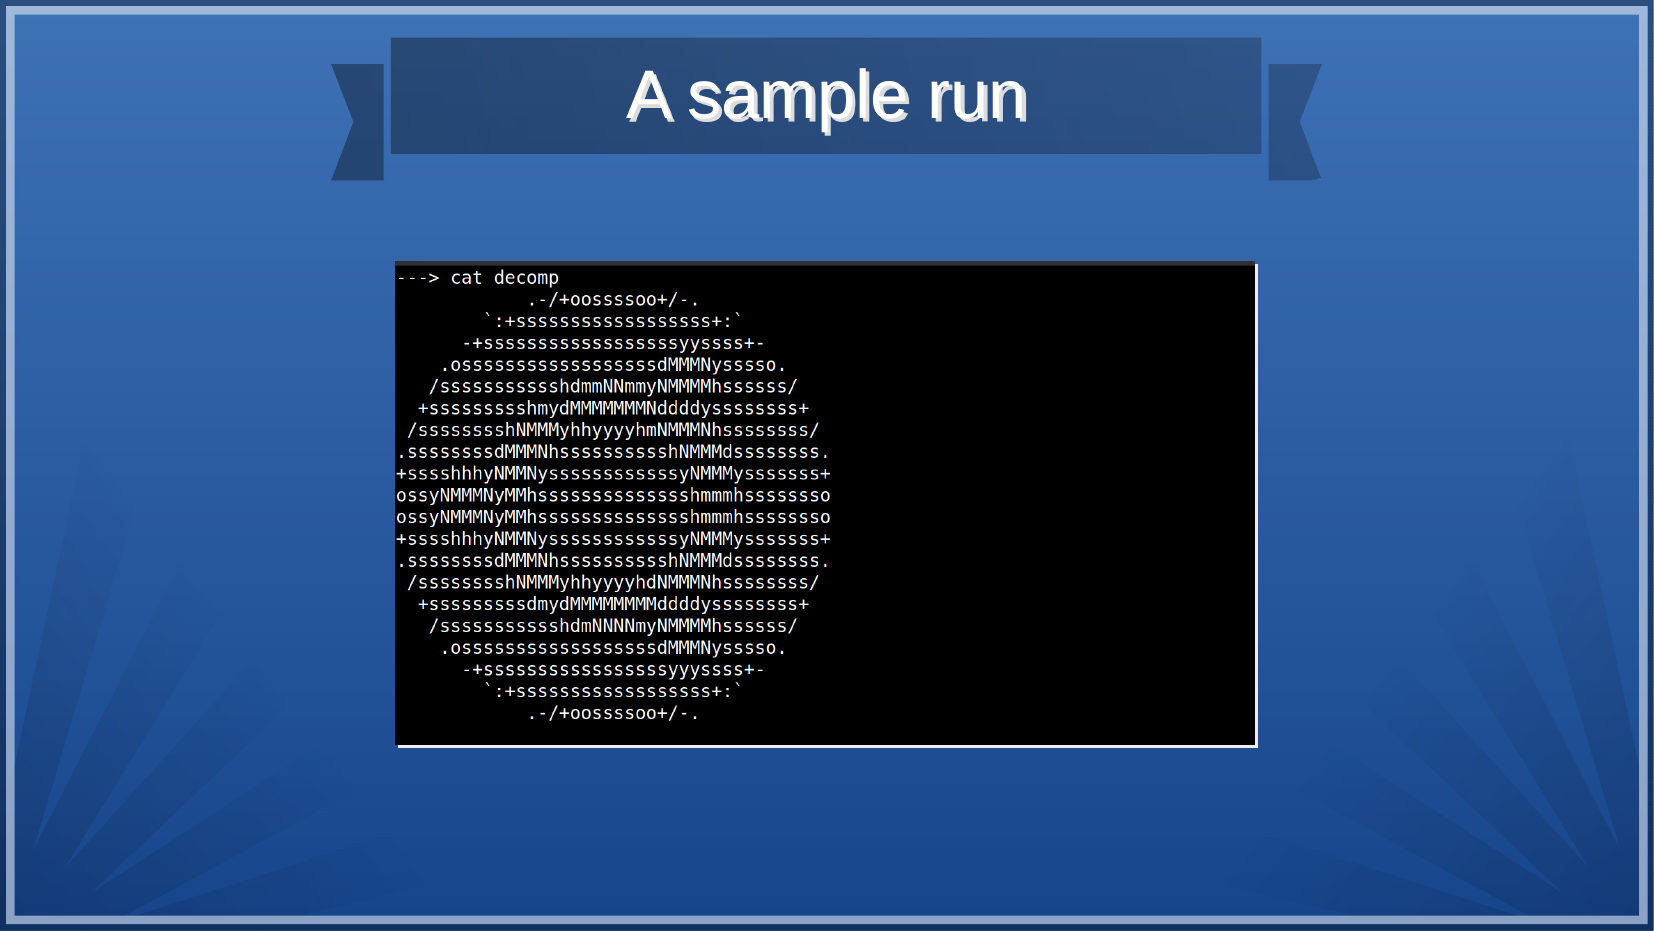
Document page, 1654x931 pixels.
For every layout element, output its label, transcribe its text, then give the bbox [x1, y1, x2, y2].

picture [395, 261, 1255, 745]
title A sample run [389, 35, 1264, 154]
